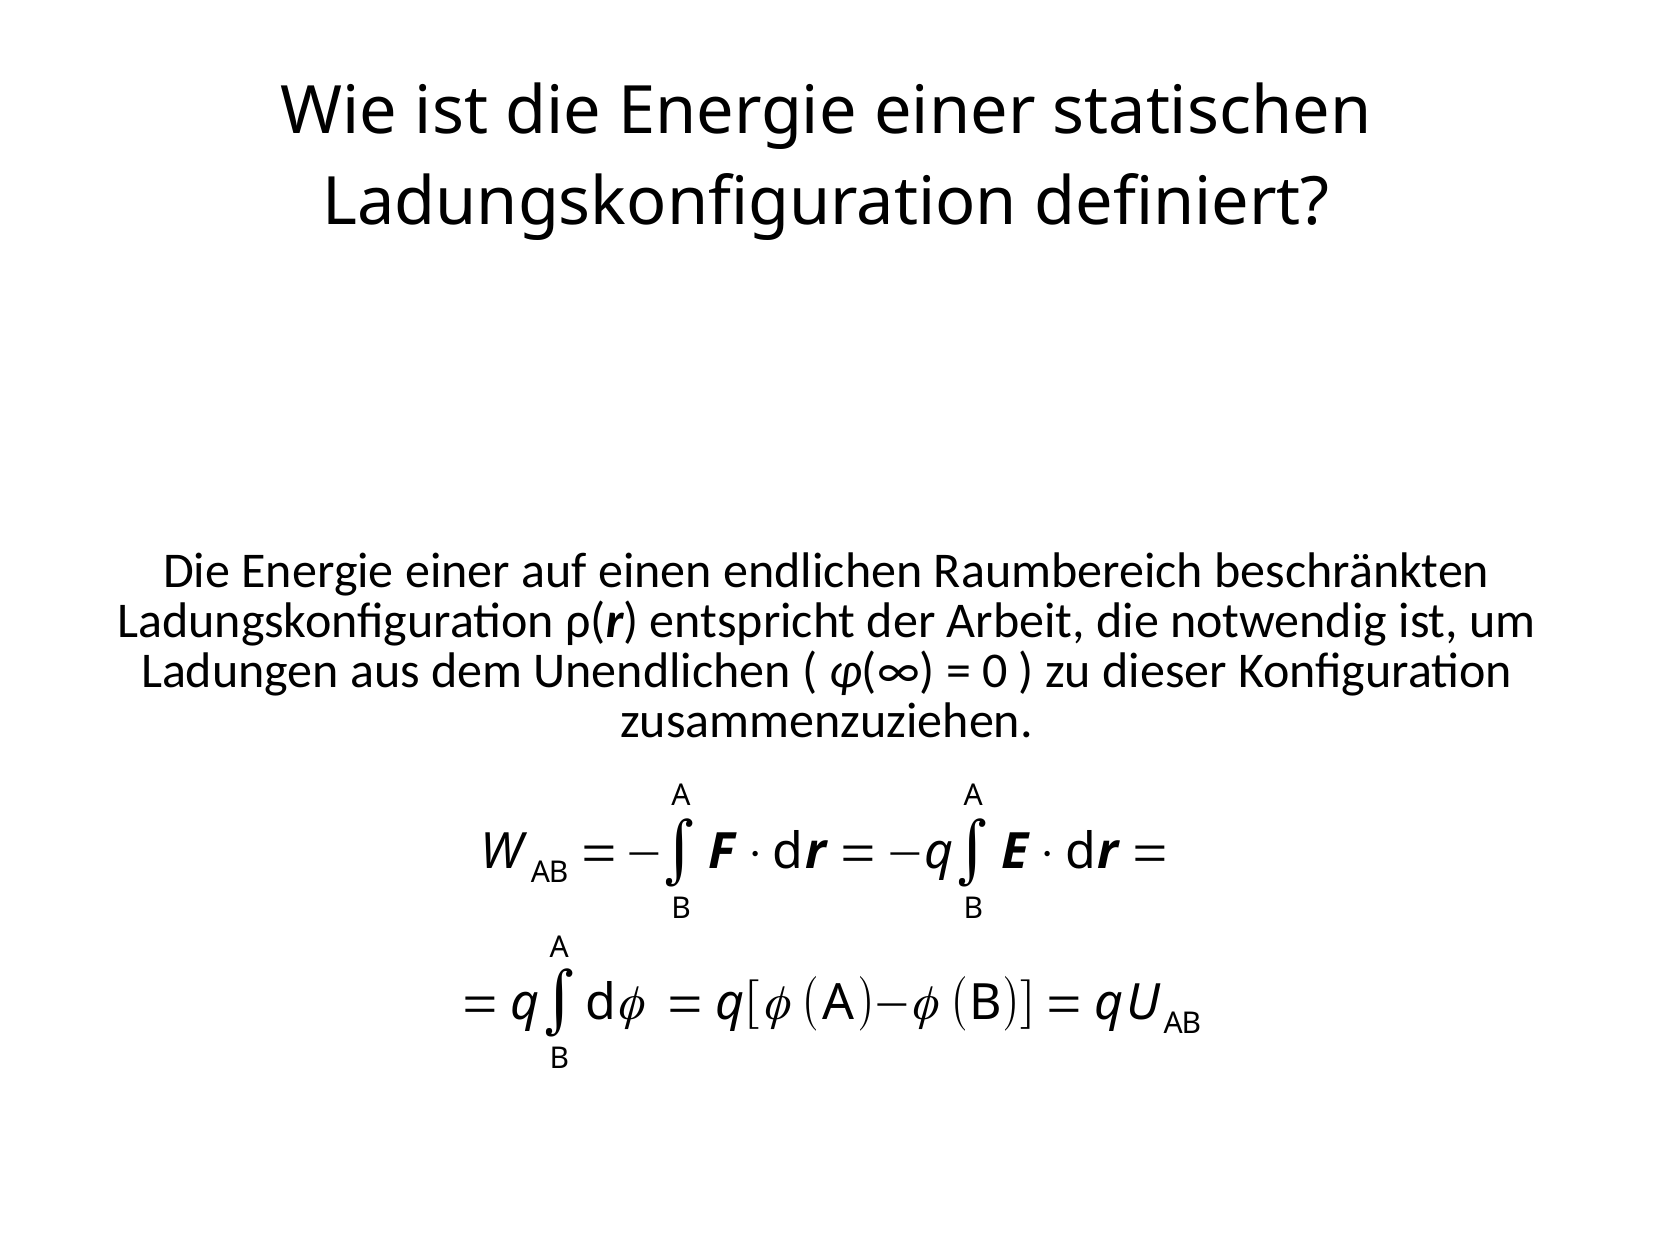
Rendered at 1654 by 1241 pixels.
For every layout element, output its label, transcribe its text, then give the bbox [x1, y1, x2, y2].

chart [447, 777, 1206, 1077]
title Wie ist die Energie einer statischen Ladungskonfiguration definiert? [82, 49, 1571, 257]
subtitle Die Energie einer auf einen endlichen Raumbereich beschränkten Ladungskonfiguration ρ(r) entspricht der Arbeit, die notwendig ist, um Ladungen aus dem Unendlichen ( φ(∞) = 0 ) zu dieser Konfiguration zusammenzuziehen. [82, 290, 1571, 1010]
